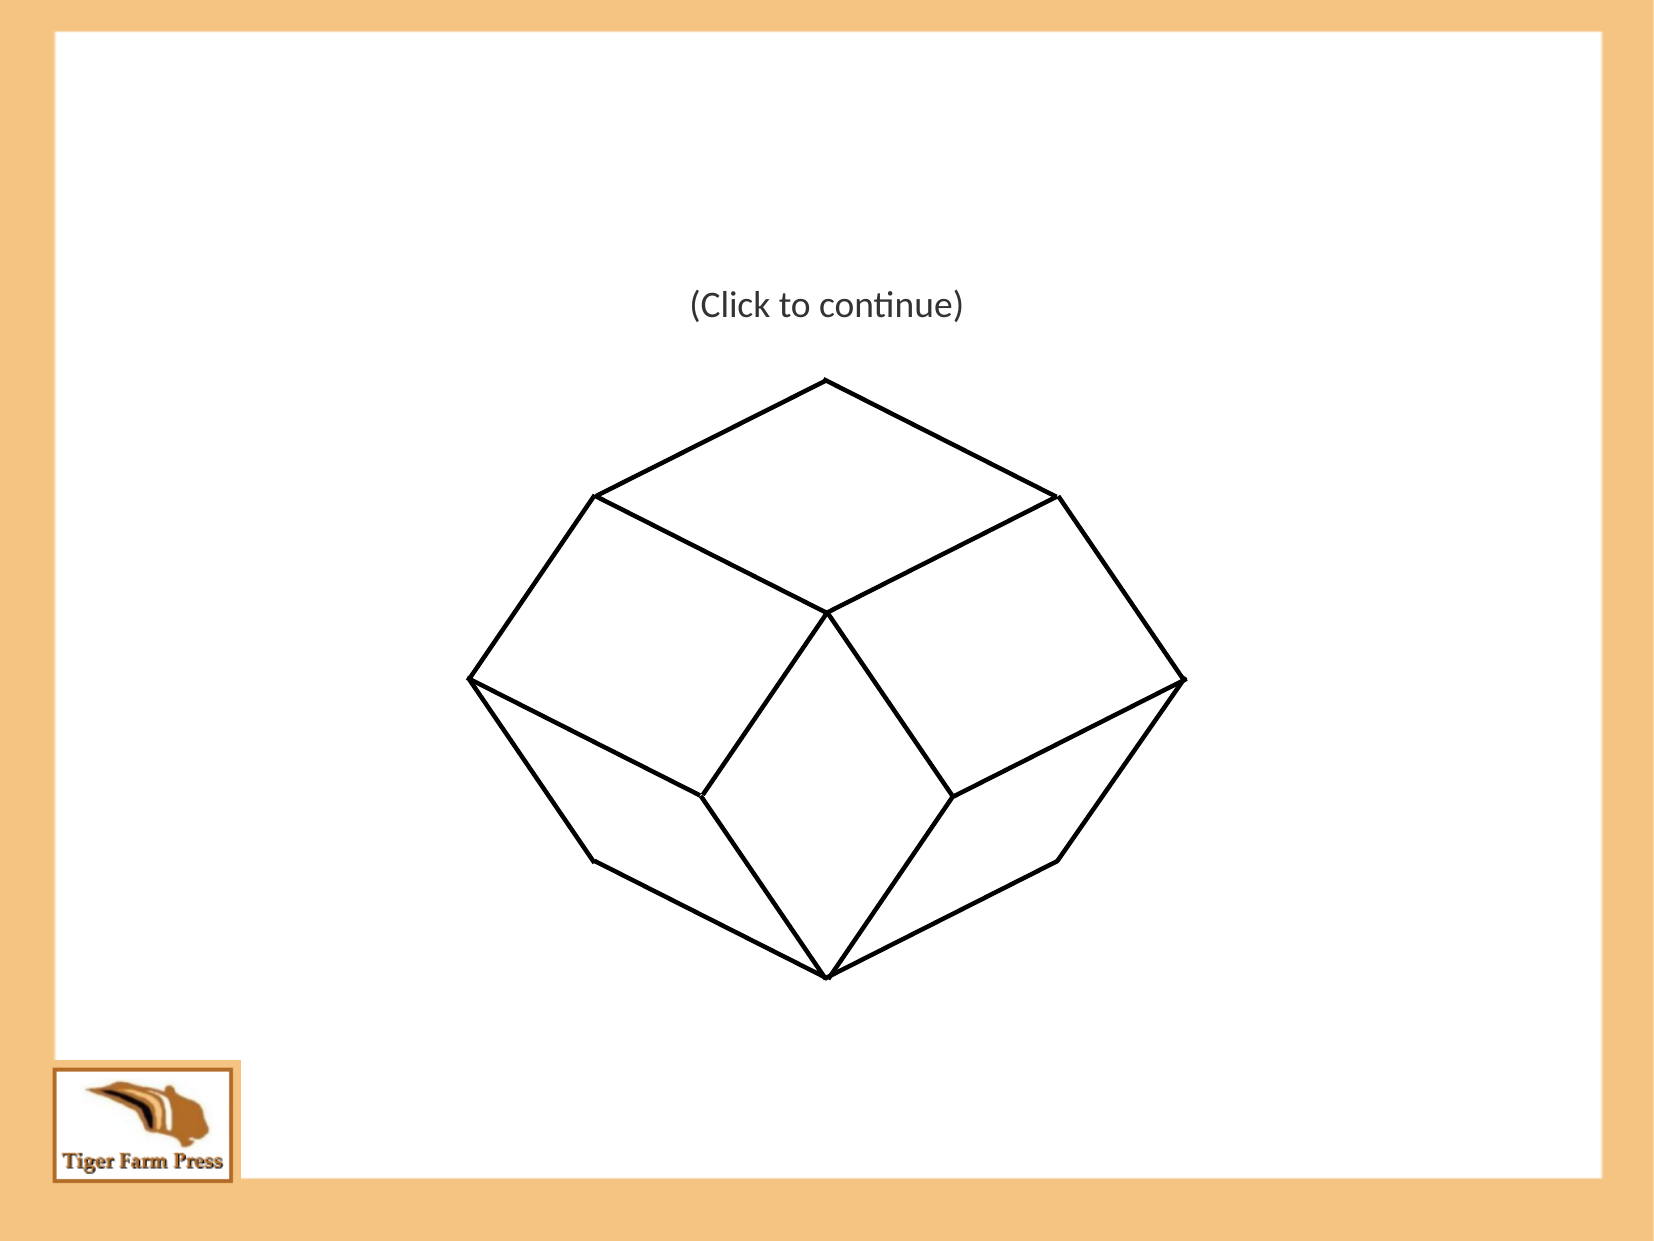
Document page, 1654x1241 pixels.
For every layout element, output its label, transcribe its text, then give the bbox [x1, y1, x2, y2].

list (Click to continue) [82, 290, 1571, 1109]
picture [0, 0, 1654, 1241]
